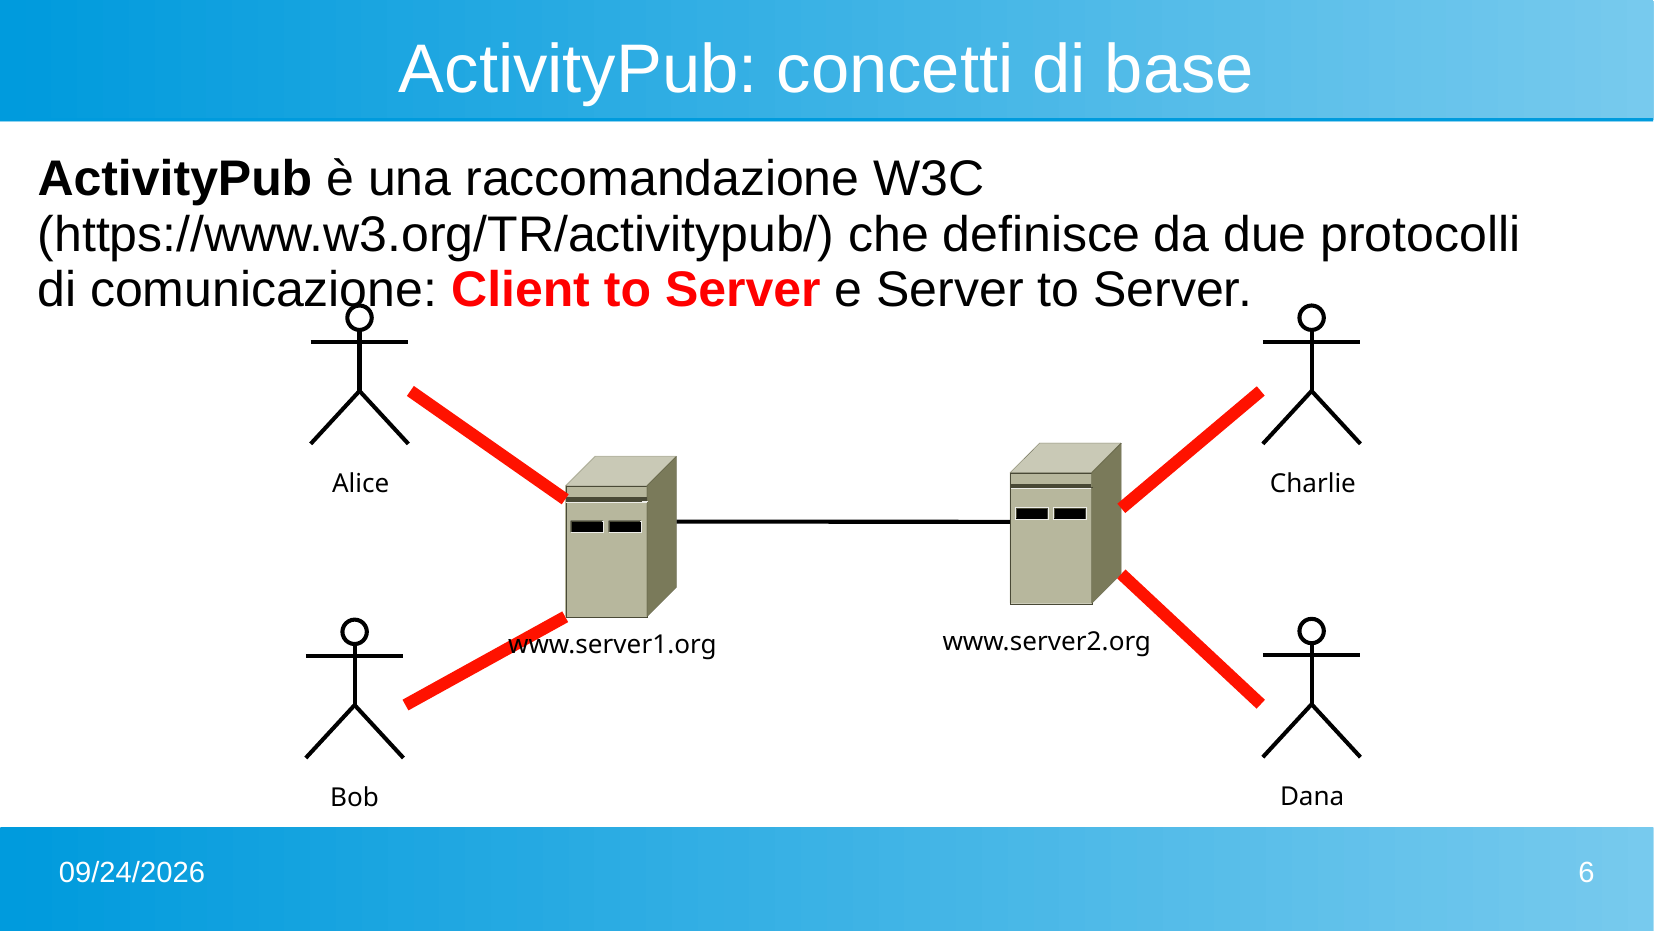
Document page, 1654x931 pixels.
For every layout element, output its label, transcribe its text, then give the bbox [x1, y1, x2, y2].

picture [300, 272, 1366, 826]
title ActivityPub: concetti di base [59, 29, 1595, 108]
list ActivityPub è una raccomandazione W3C (https://www.w3.org/TR/activitypub/) che definisce da due protocolli di comunicazione: Client to Server e Server to Server. [37, 150, 1573, 338]
